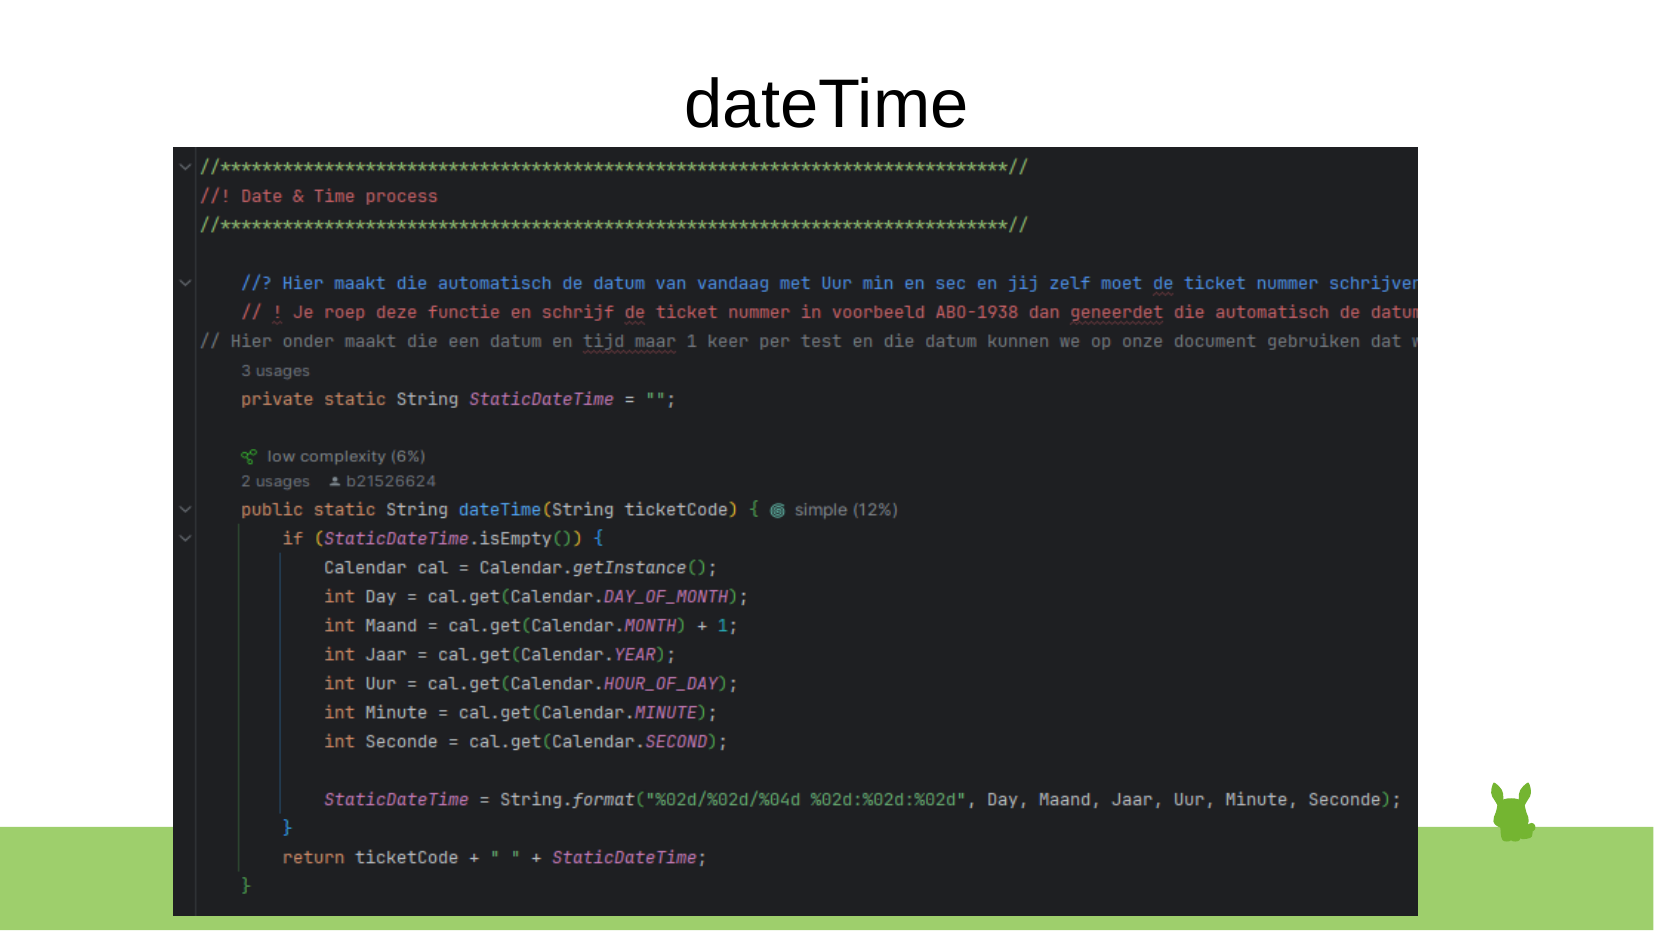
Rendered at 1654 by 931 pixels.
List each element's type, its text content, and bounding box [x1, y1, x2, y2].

picture [173, 147, 1418, 916]
title dateTime [88, 29, 1565, 178]
